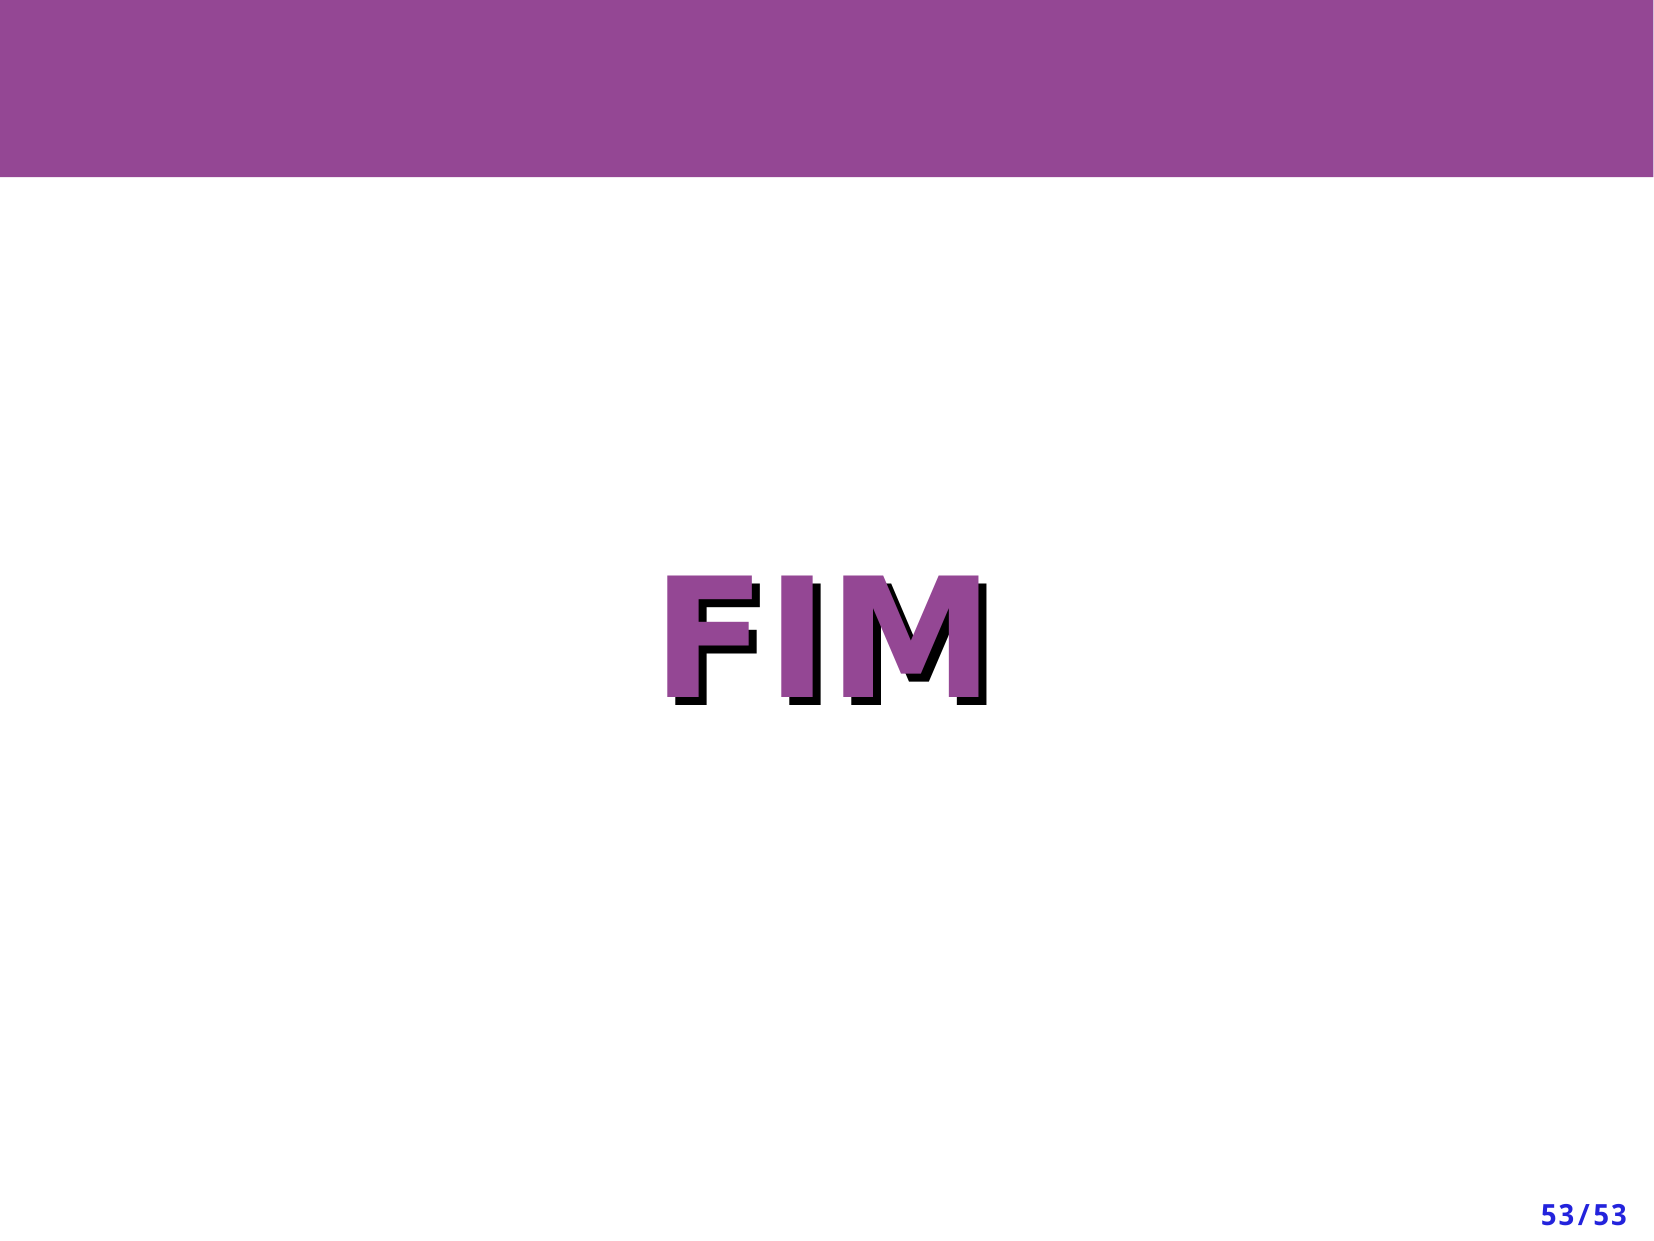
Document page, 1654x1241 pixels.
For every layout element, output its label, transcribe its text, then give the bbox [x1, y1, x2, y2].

text_box FIM [637, 535, 1010, 745]
